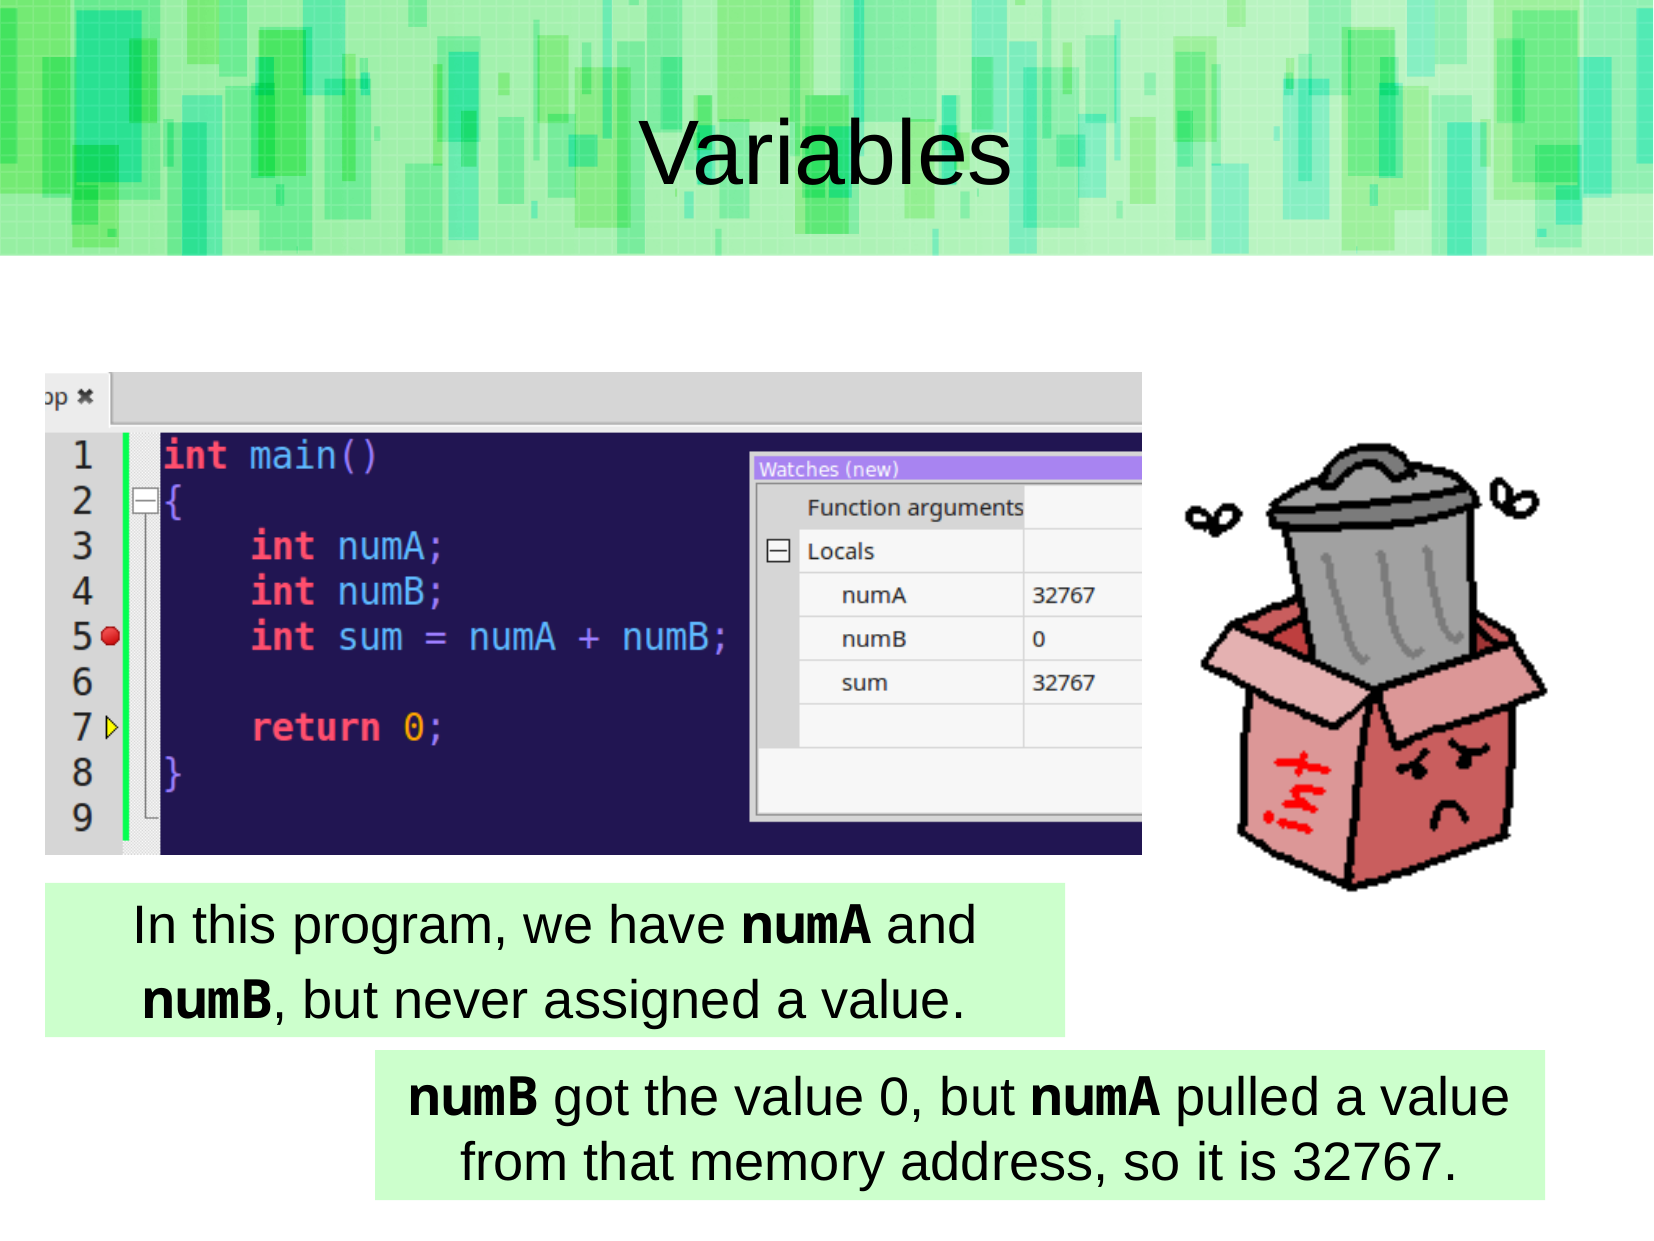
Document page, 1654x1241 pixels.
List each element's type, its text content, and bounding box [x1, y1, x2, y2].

text_box numB got the value 0, but numA pulled a value from that memory address, so it is 32767. [375, 1050, 1546, 1201]
title Variables [82, 49, 1571, 257]
text_box In this program, we have numA and numB, but never assigned a value. [45, 885, 1066, 1036]
picture [0, 0, 1654, 1241]
